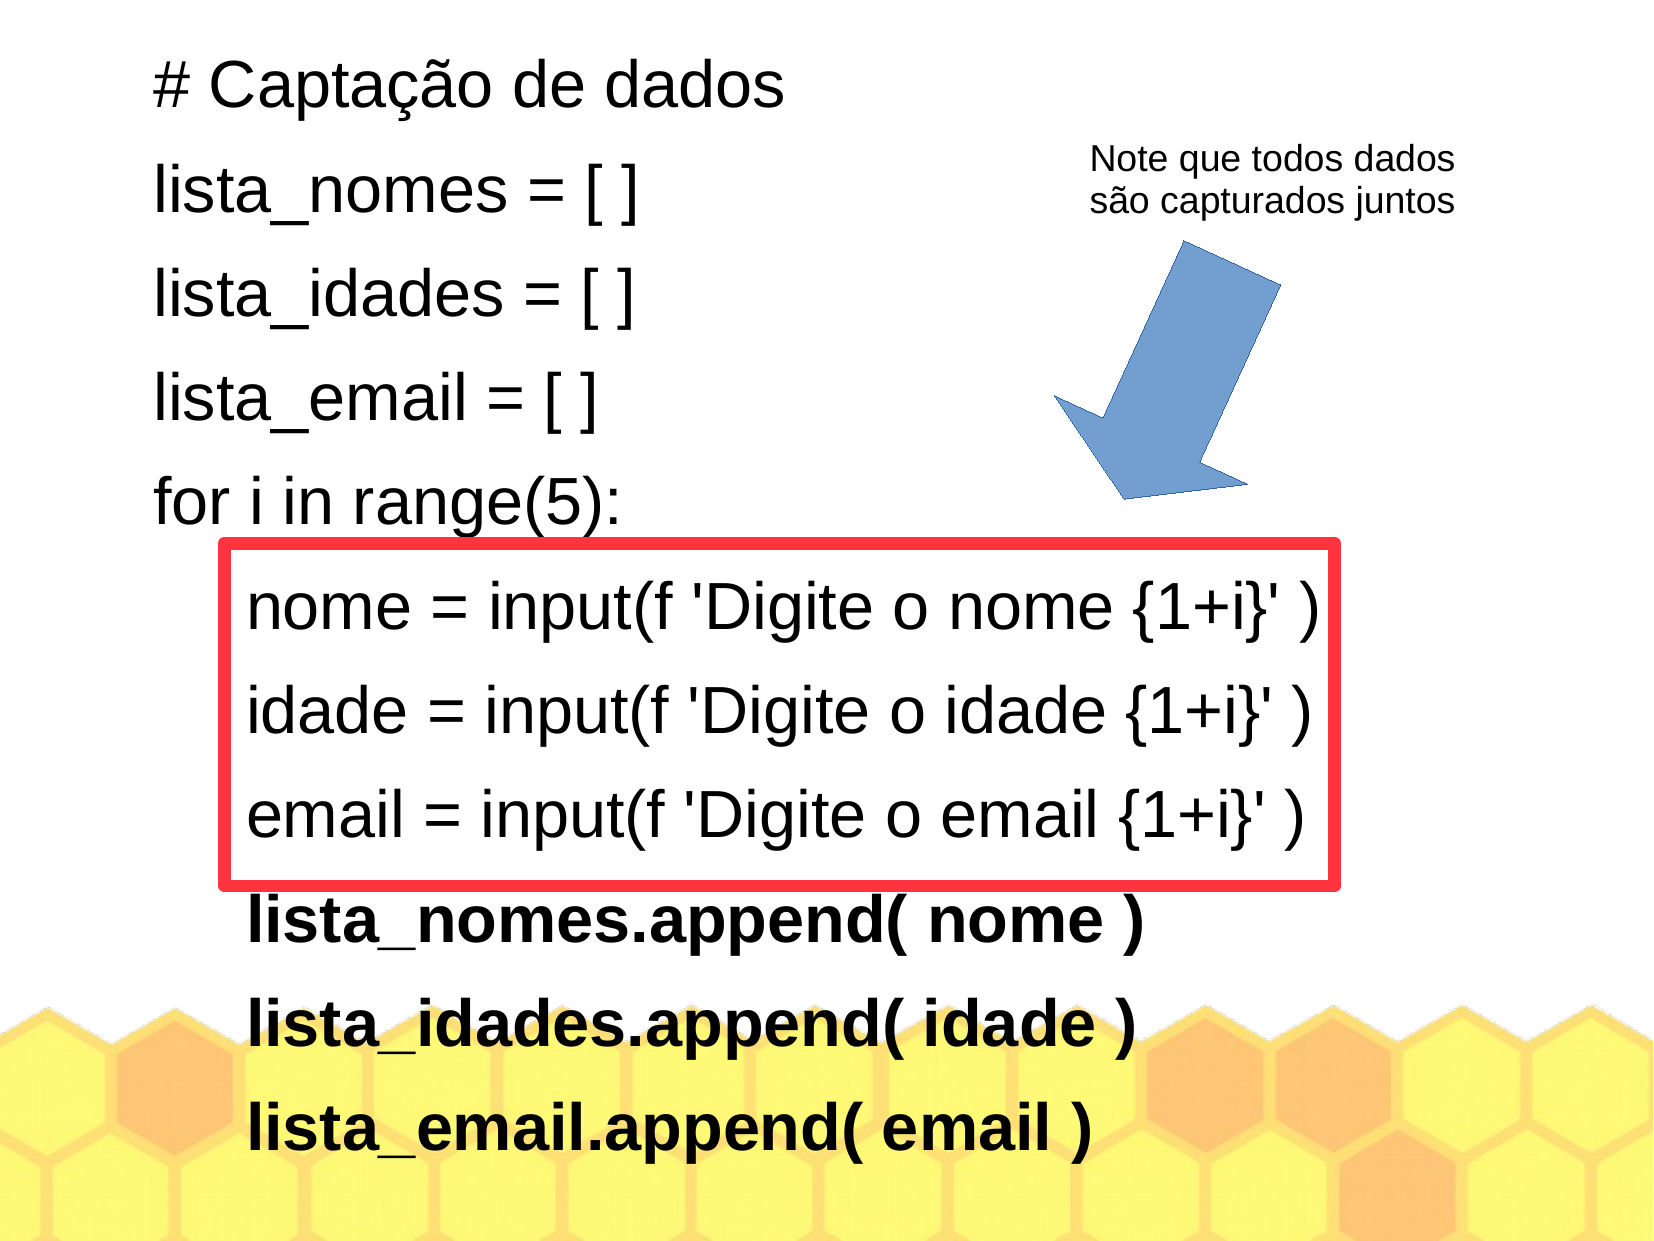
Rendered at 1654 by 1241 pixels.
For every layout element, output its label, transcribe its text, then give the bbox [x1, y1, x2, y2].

text_box [224, 543, 1335, 886]
text_box Note que todos dados são capturados juntos [1074, 129, 1489, 355]
text_box [1054, 240, 1281, 500]
list # Captação de dados lista_nomes = [ ] lista_idades = [ ] lista_email = [ ] for i in range(5): nome = input(f 'Digite o nome {1+i}' ) idade = input(f 'Digite o idade {1+i}' ) email = input(f 'Digite o email {1+i}' ) lista_nomes.append( nome ) lista_idades.append( idade ) lista_email.append( email ) [82, 47, 1571, 1205]
picture [0, 1001, 1654, 1241]
